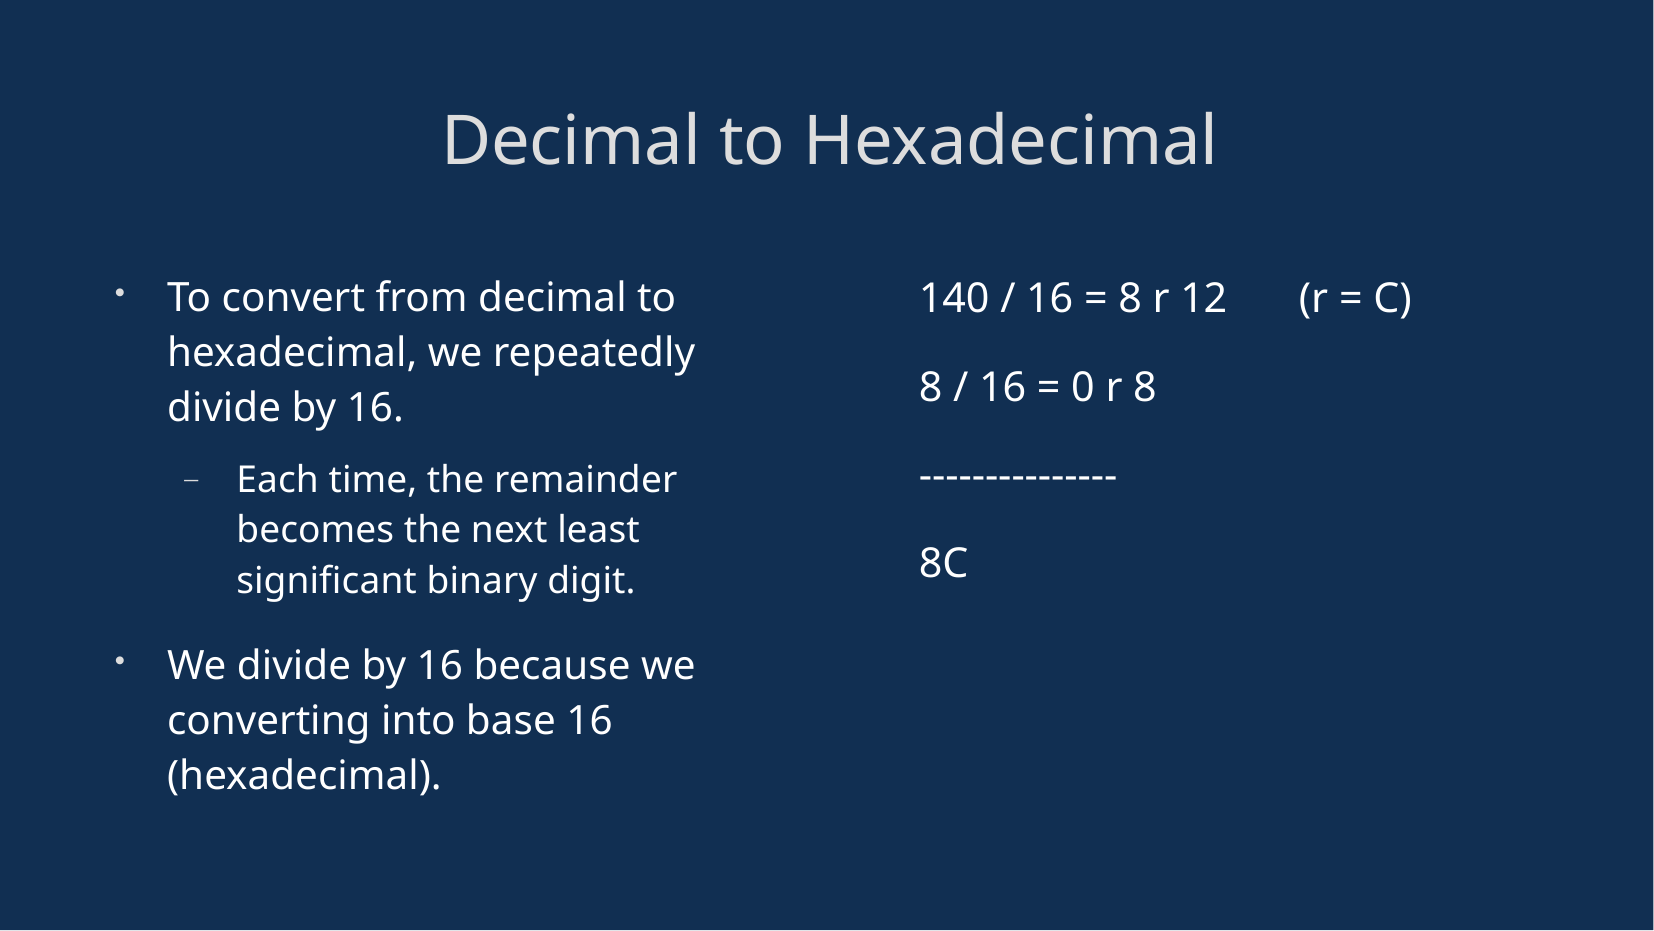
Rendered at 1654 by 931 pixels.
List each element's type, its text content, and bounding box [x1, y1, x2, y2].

list 140 / 16 = 8 r 12 (r = C) 8 / 16 = 0 r 8 --------------- 8C [848, 268, 1563, 806]
list To convert from decimal to hexadecimal, we repeatedly divide by 16. Each time, the remainder becomes the next least significant binary digit. We divide by 16 because we converting into base 16 (hexadecimal). [97, 268, 813, 806]
title Decimal to Hexadecimal [97, 56, 1563, 220]
